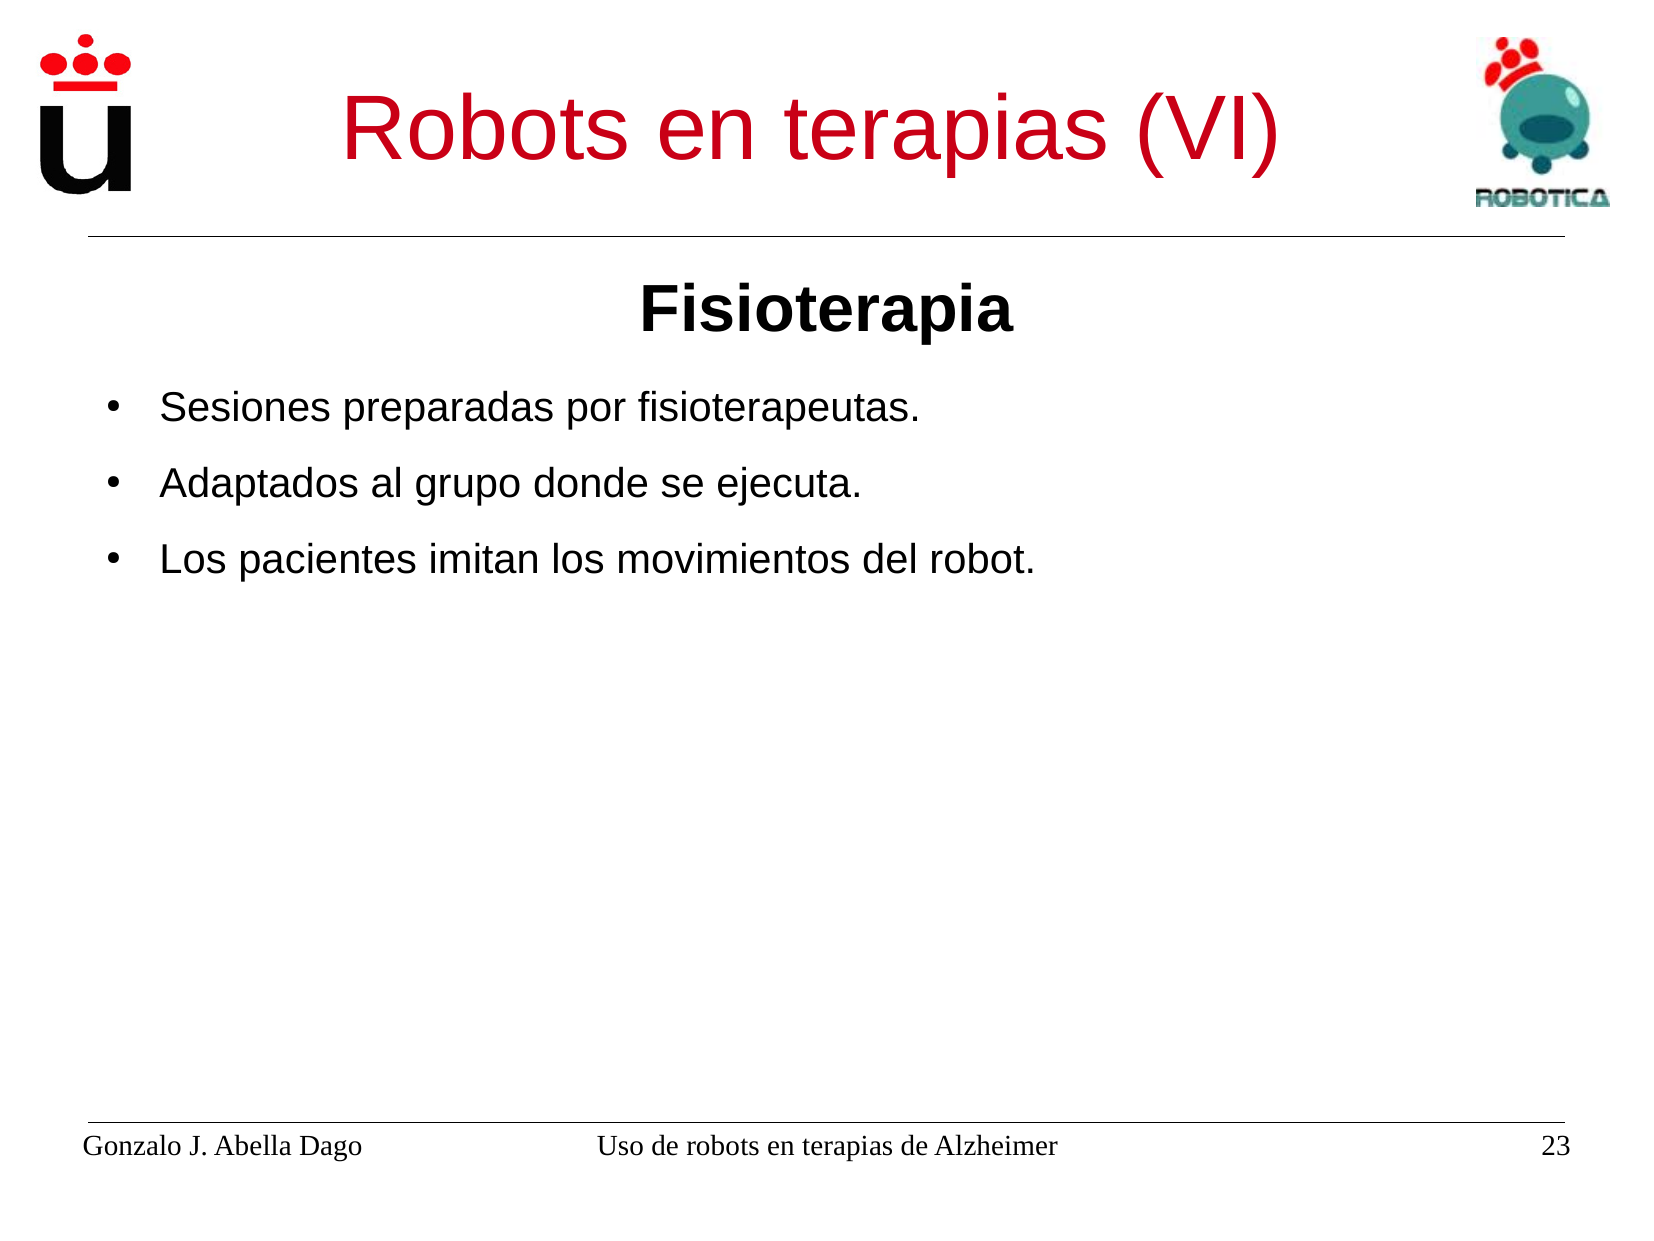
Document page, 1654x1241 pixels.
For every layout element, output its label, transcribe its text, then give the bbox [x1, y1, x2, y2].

list Sesiones preparadas por fisioterapeutas. Adaptados al grupo donde se ejecuta. Los pacientes imitan los movimientos del robot. [88, 383, 1572, 1085]
text_box Fisioterapia [88, 264, 1565, 354]
picture [1476, 37, 1610, 207]
title Robots en terapias (VI) [206, 76, 1418, 180]
picture [29, 29, 148, 207]
